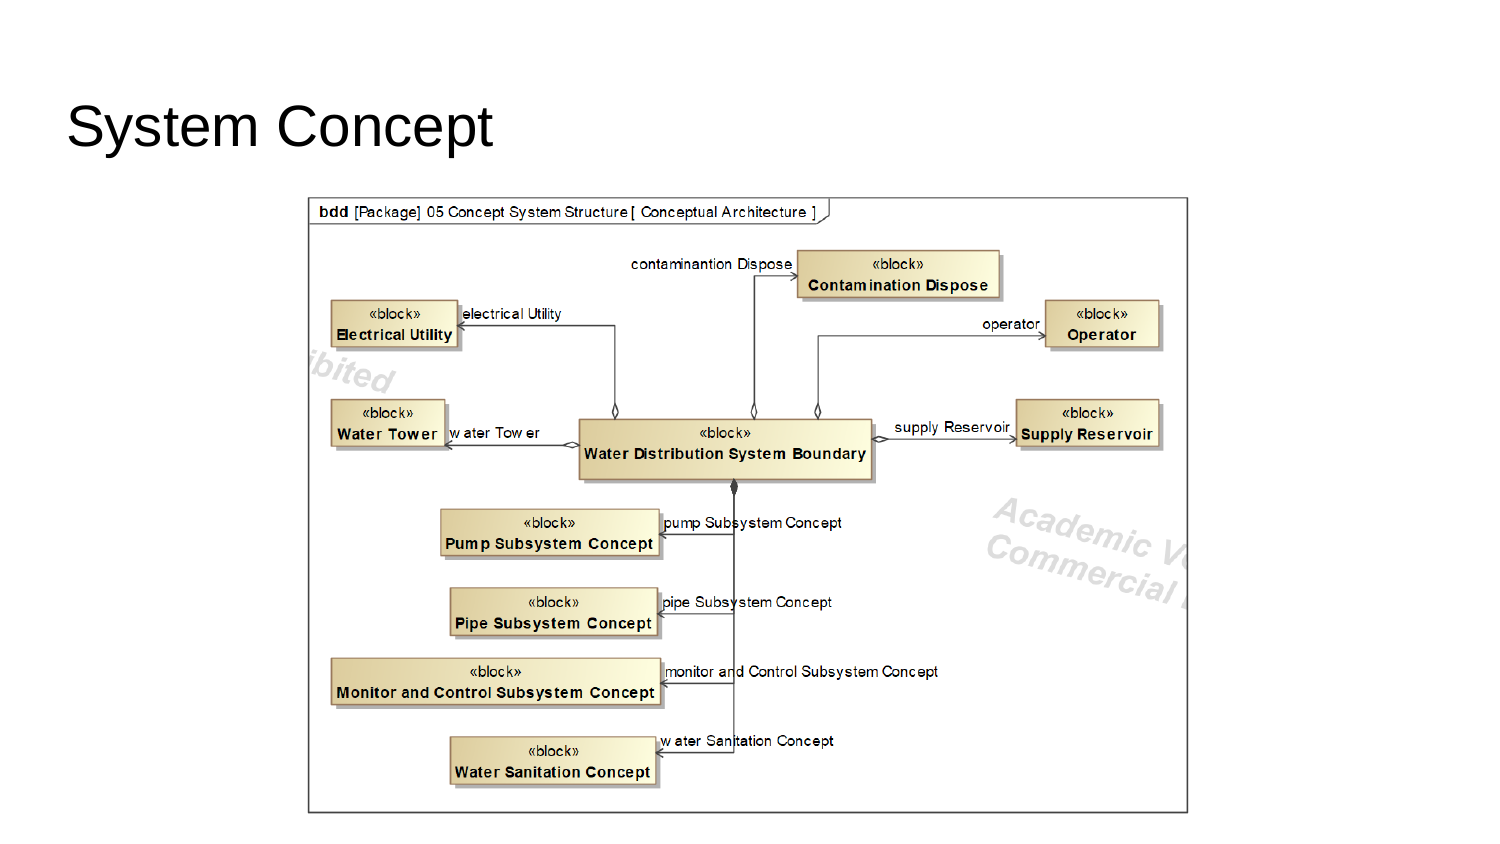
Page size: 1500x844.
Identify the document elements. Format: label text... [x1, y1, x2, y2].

picture [304, 194, 1196, 822]
title System Concept [51, 72, 1449, 167]
